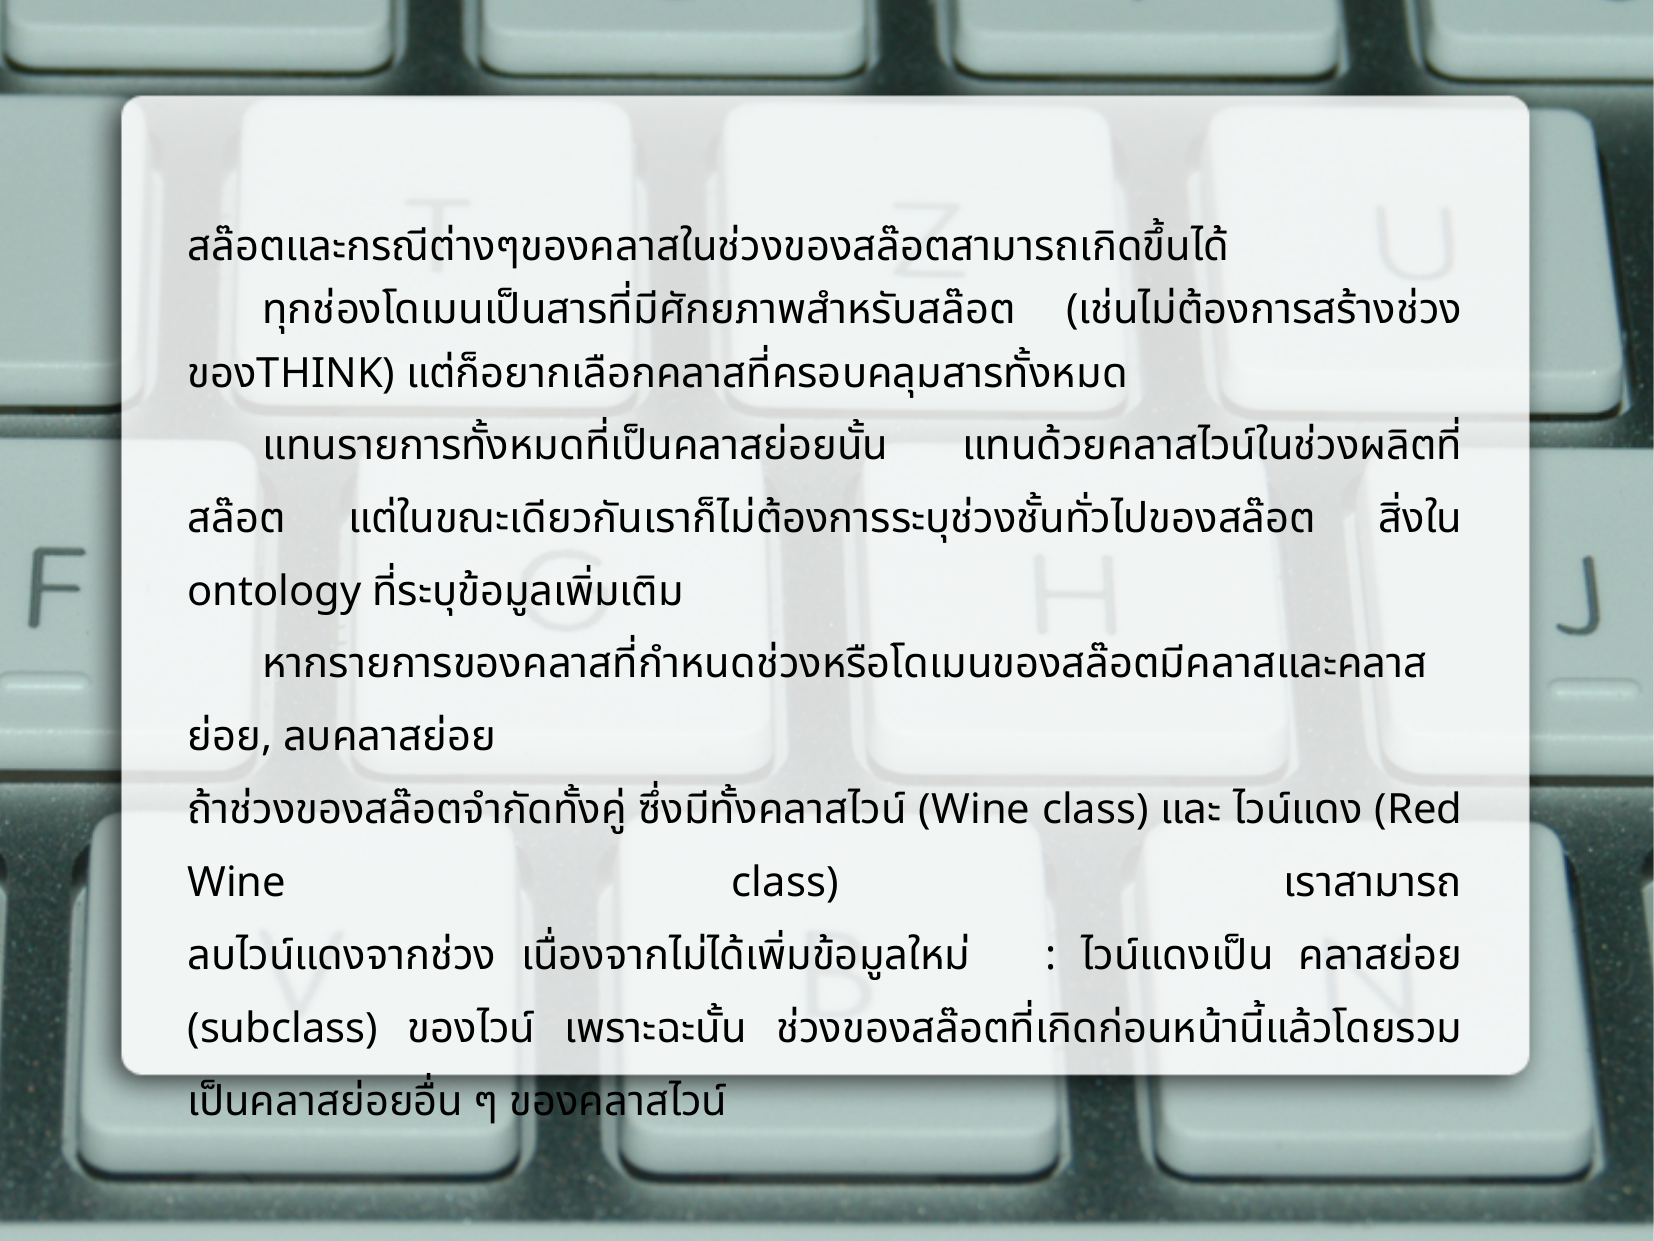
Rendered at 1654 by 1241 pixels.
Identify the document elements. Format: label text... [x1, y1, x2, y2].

picture [0, 0, 1654, 1241]
subtitle สล๊อตและกรณีต่างๆของคลาสในช่วงของสล๊อตสามารถเกิดขึ้นได้ ทุกช่องโดเมนเป็นสารที่มีศักยภาพสำหรับสล๊อต (เช่นไม่ต้องการสร้างช่วงของTHINK) แต่ก็อยากเลือกคลาสที่ครอบคลุมสารทั้งหมด แทนรายการทั้งหมดที่เป็นคลาสย่อยนั้น แทนด้วยคลาสไวน์ในช่วงผลิตที่สล๊อต แต่ในขณะเดียวกันเราก็ไม่ต้องการระบุช่วงชั้นทั่วไปของสล๊อต สิ่งใน ontology ที่ระบุข้อมูลเพิ่มเติม หากรายการของคลาสที่กำหนดช่วงหรือโดเมนของสล๊อตมีคลาสและคลาสย่อย, ลบคลาสย่อย ถ้าช่วงของสล๊อตจำกัดทั้งคู่ ซึ่งมีทั้งคลาสไวน์ (Wine class) และ ไวน์แดง (Red Wine class) เราสามารถ ลบไวน์แดงจากช่วง เนื่องจากไม่ได้เพิ่มข้อมูลใหม่ : ไวน์แดงเป็น คลาสย่อย (subclass) ของไวน์ เพราะฉะนั้น ช่วงของสล๊อตที่เกิดก่อนหน้านี้แล้วโดยรวมเป็นคลาสย่อยอื่น ๆ ของคลาสไวน์ [187, 337, 1463, 1013]
